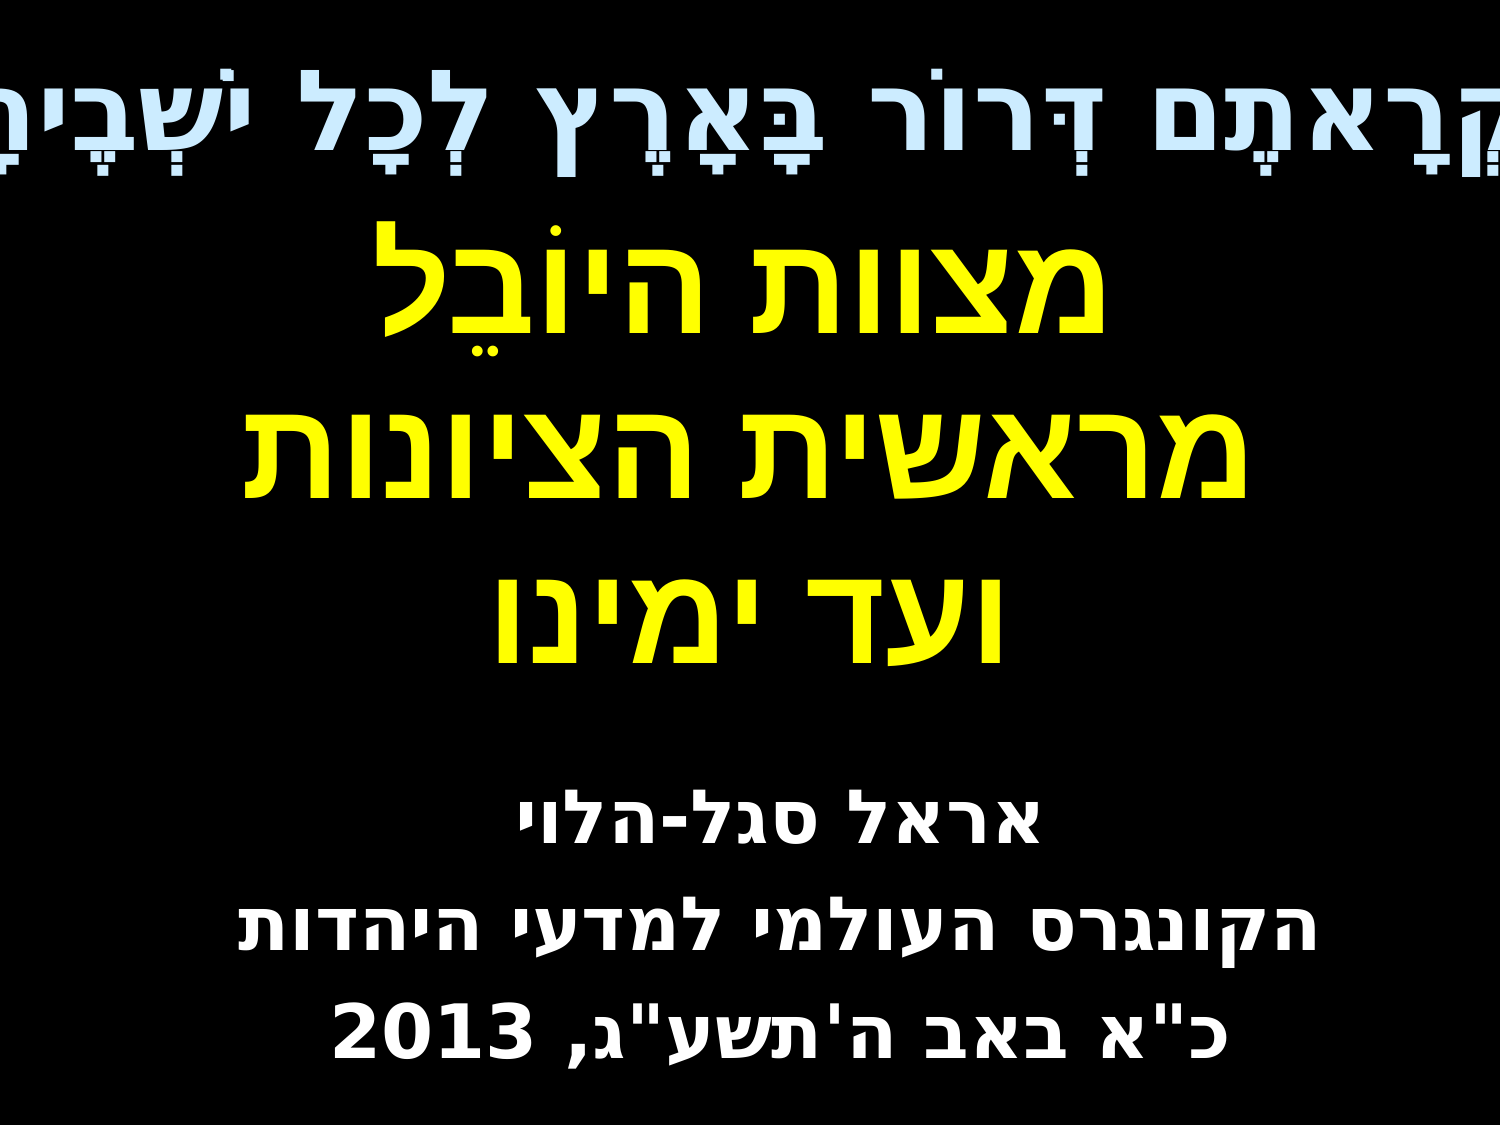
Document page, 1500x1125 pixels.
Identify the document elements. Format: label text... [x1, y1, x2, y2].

subtitle אראל סגל-הלוי הקונגרס העולמי למדעי היהדות כ"א באב ה'תשע"ג, 2013 [88, 680, 1442, 1036]
text_box "וּקְרָאתֶם דְּרוֹר בָּאָרֶץ לְכָל יֹשְׁבֶיהָ" [0, 30, 1500, 181]
title מצוות היוֹבֵל מראשית הציונות ועד ימינו [112, 255, 1388, 680]
